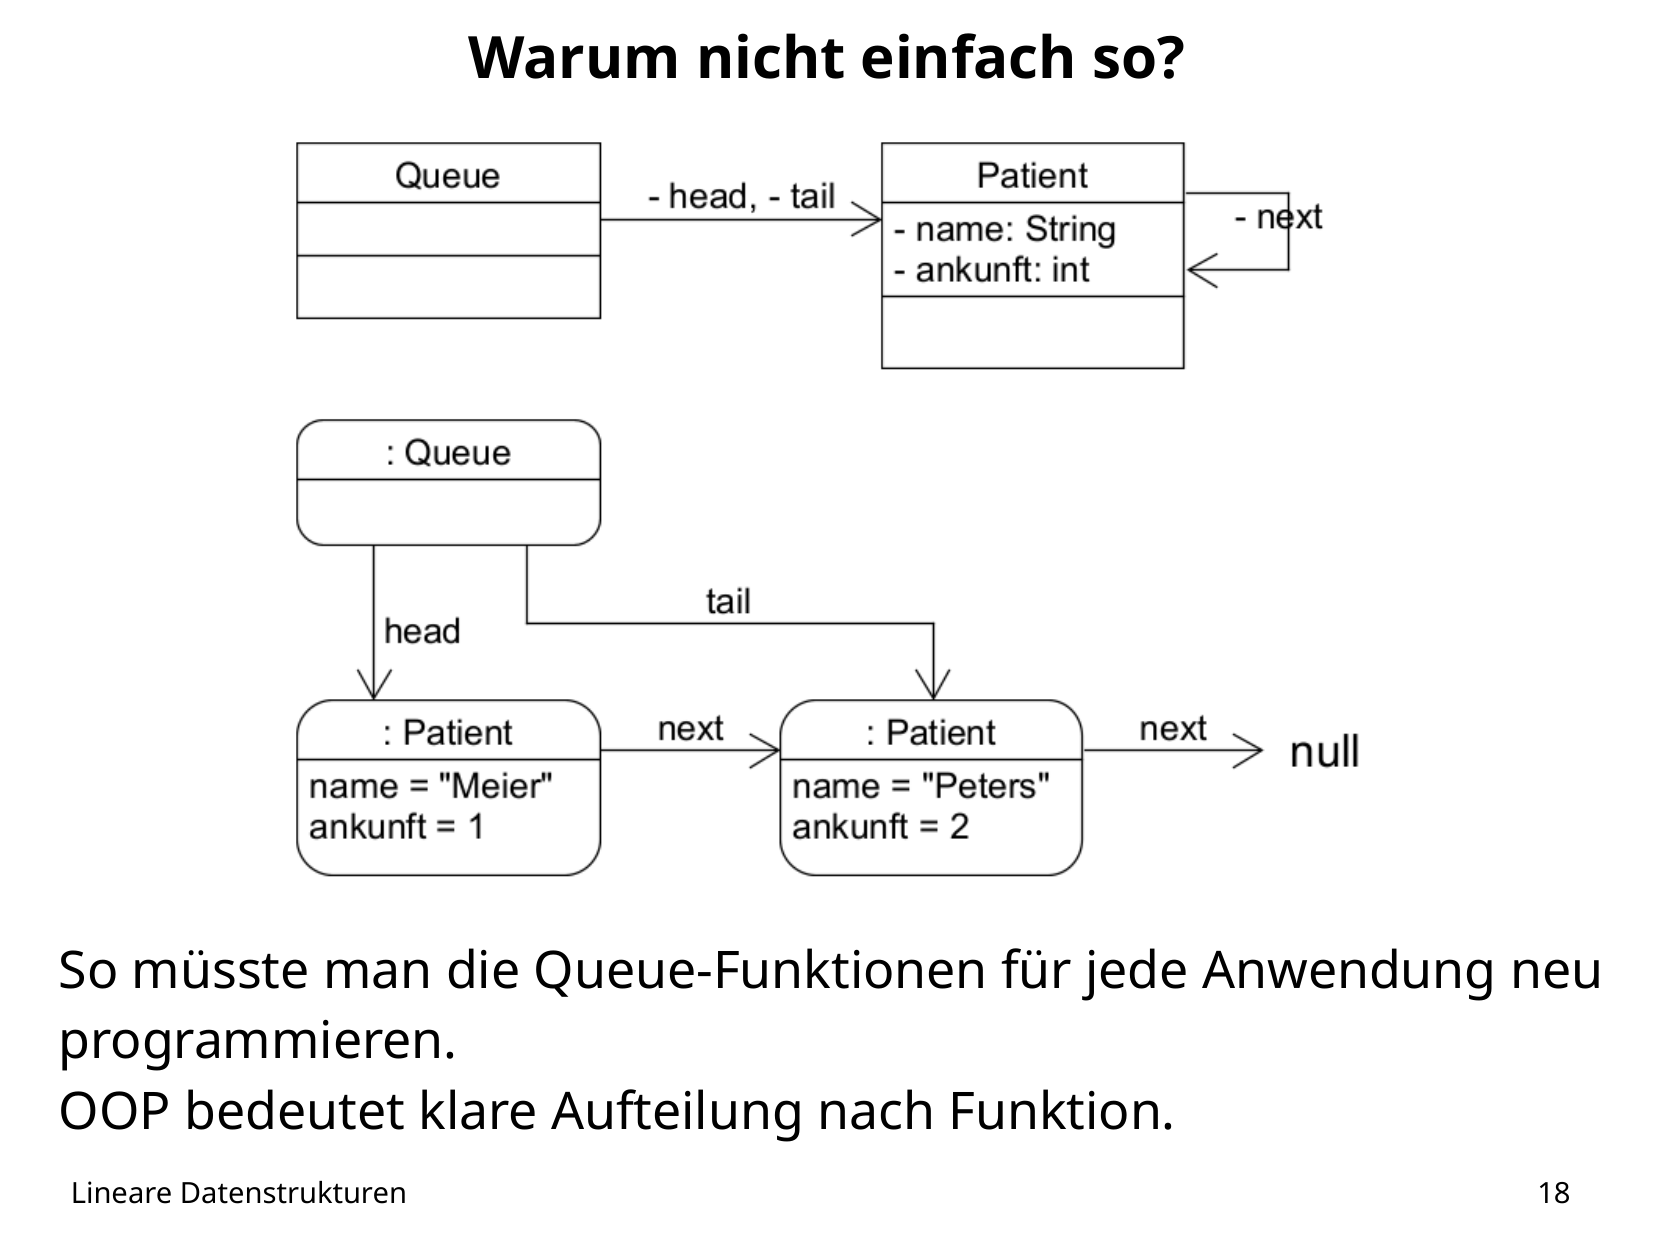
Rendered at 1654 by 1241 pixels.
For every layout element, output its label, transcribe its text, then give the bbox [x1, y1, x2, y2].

title Warum nicht einfach so? [0, 5, 1654, 107]
picture [295, 141, 1360, 878]
list So müsste man die Queue-Funktionen für jede Anwendung neu programmieren. OOP bedeutet klare Aufteilung nach Funktion. [59, 933, 1630, 1146]
